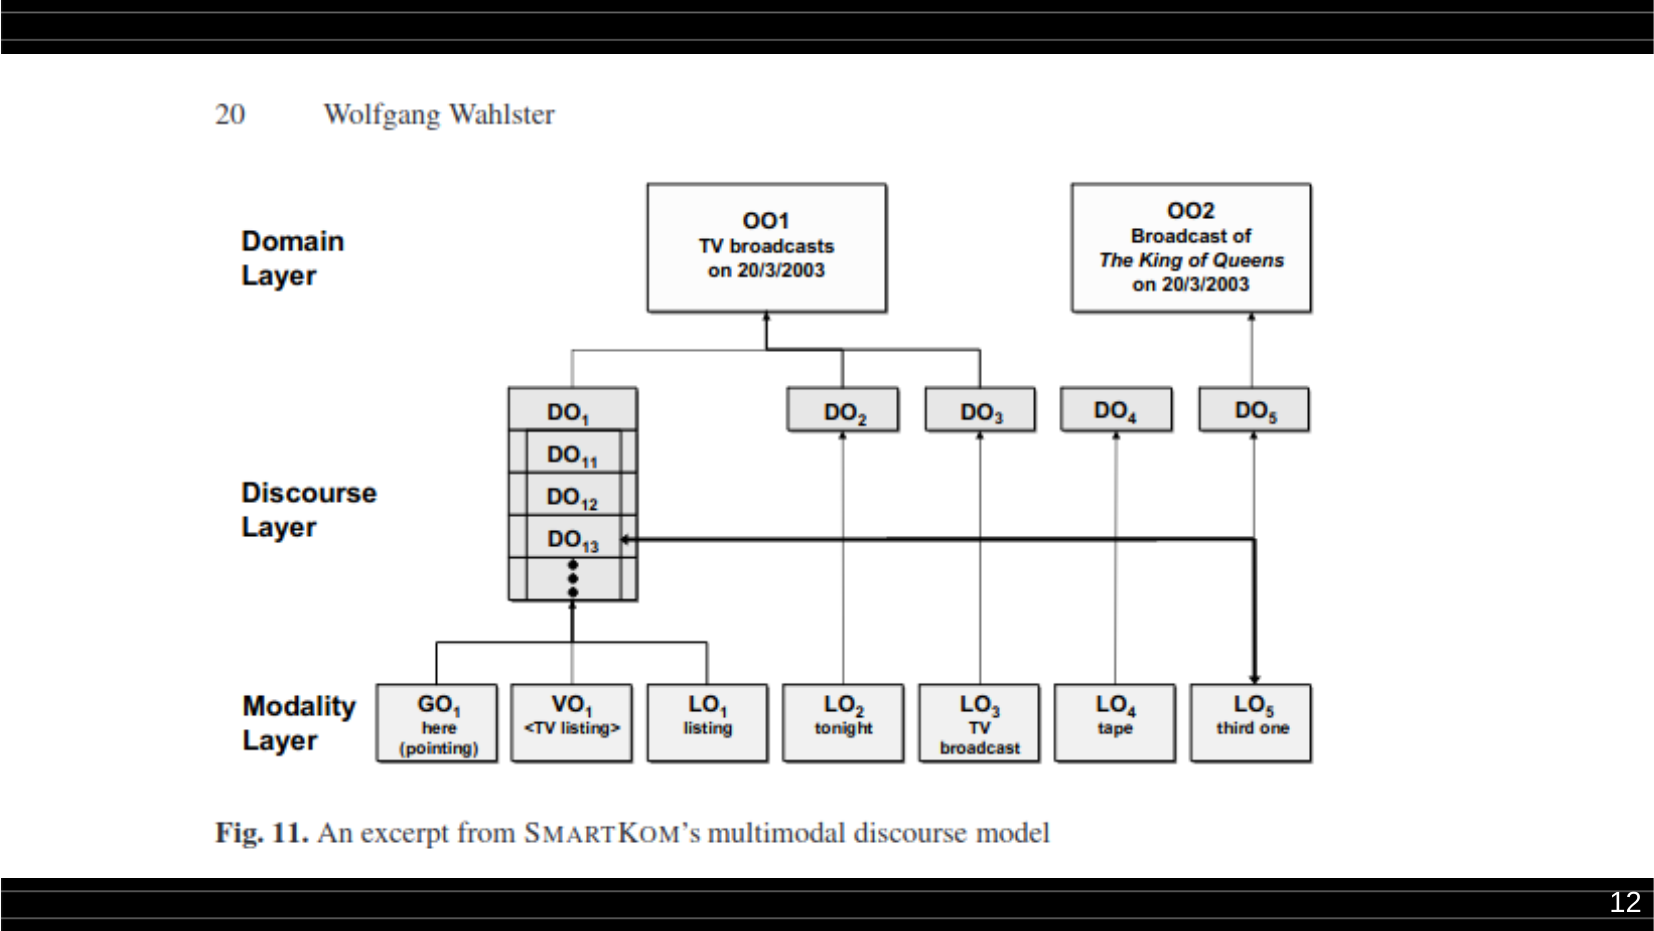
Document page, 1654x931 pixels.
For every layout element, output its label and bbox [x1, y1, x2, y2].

picture [1, 878, 1654, 931]
picture [156, 56, 1441, 856]
picture [1, 0, 1654, 54]
